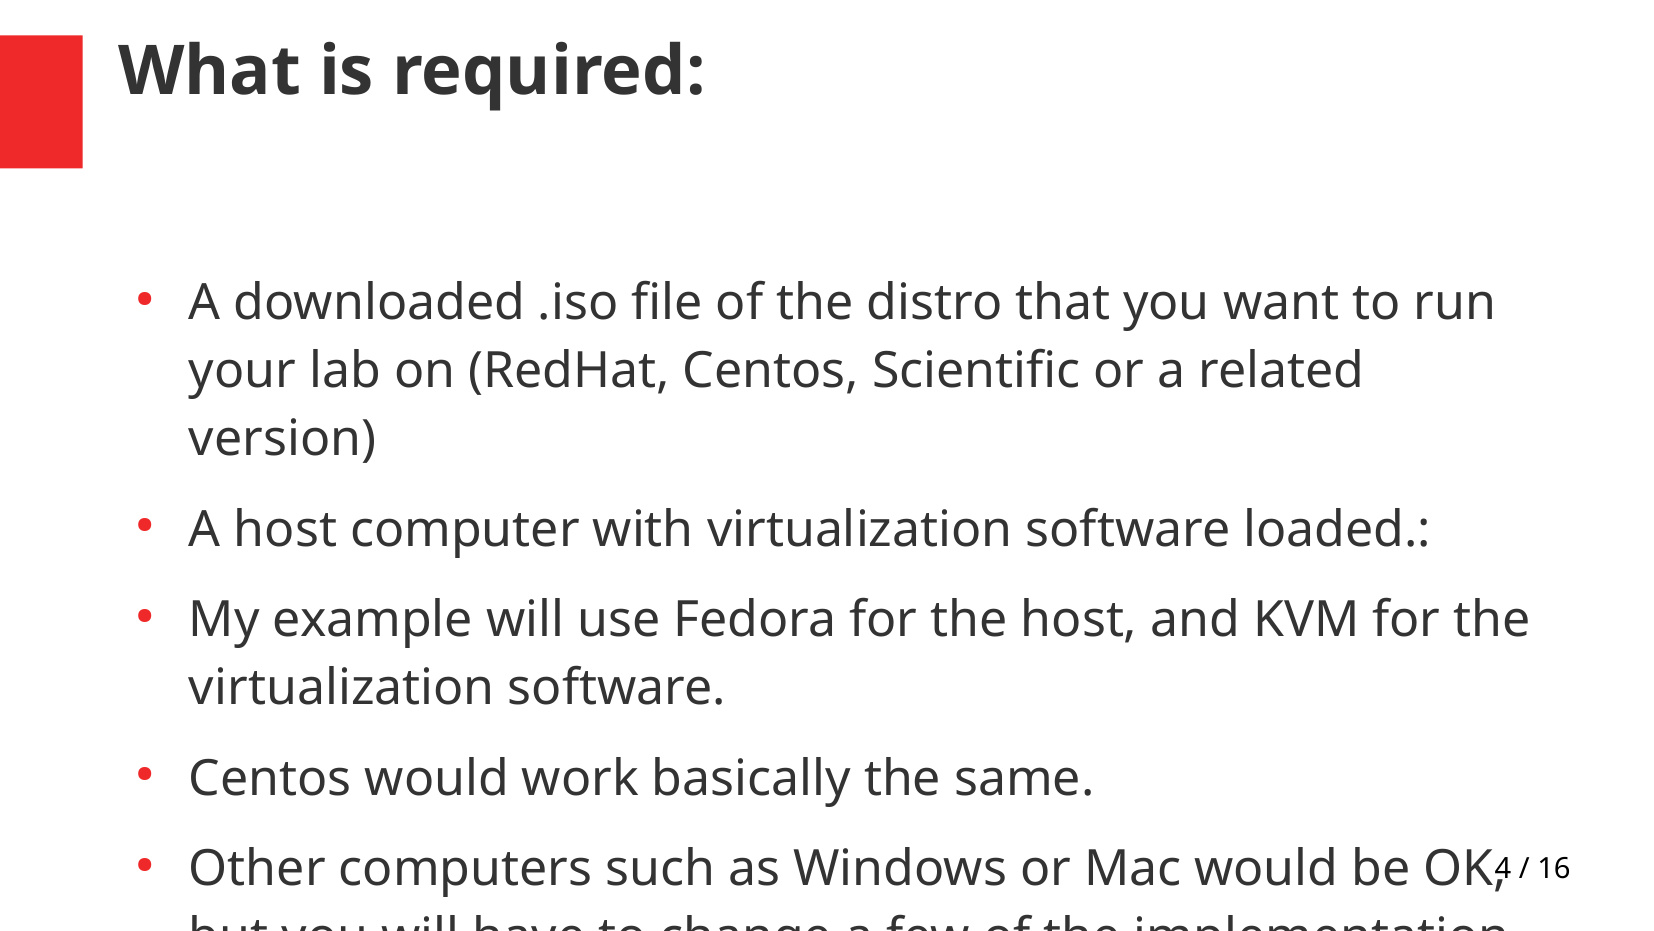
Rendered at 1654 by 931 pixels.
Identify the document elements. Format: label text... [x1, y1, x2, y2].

list A downloaded .iso file of the distro that you want to run your lab on (RedHat, Centos, Scientific or a related version) A host computer with virtualization software loaded.: My example will use Fedora for the host, and KVM for the virtualization software. Centos would work basically the same. Other computers such as Windows or Mac would be OK, but you will have to change a few of the implementation details to suit your platform. [118, 265, 1536, 806]
title What is required: [118, 7, 1571, 222]
